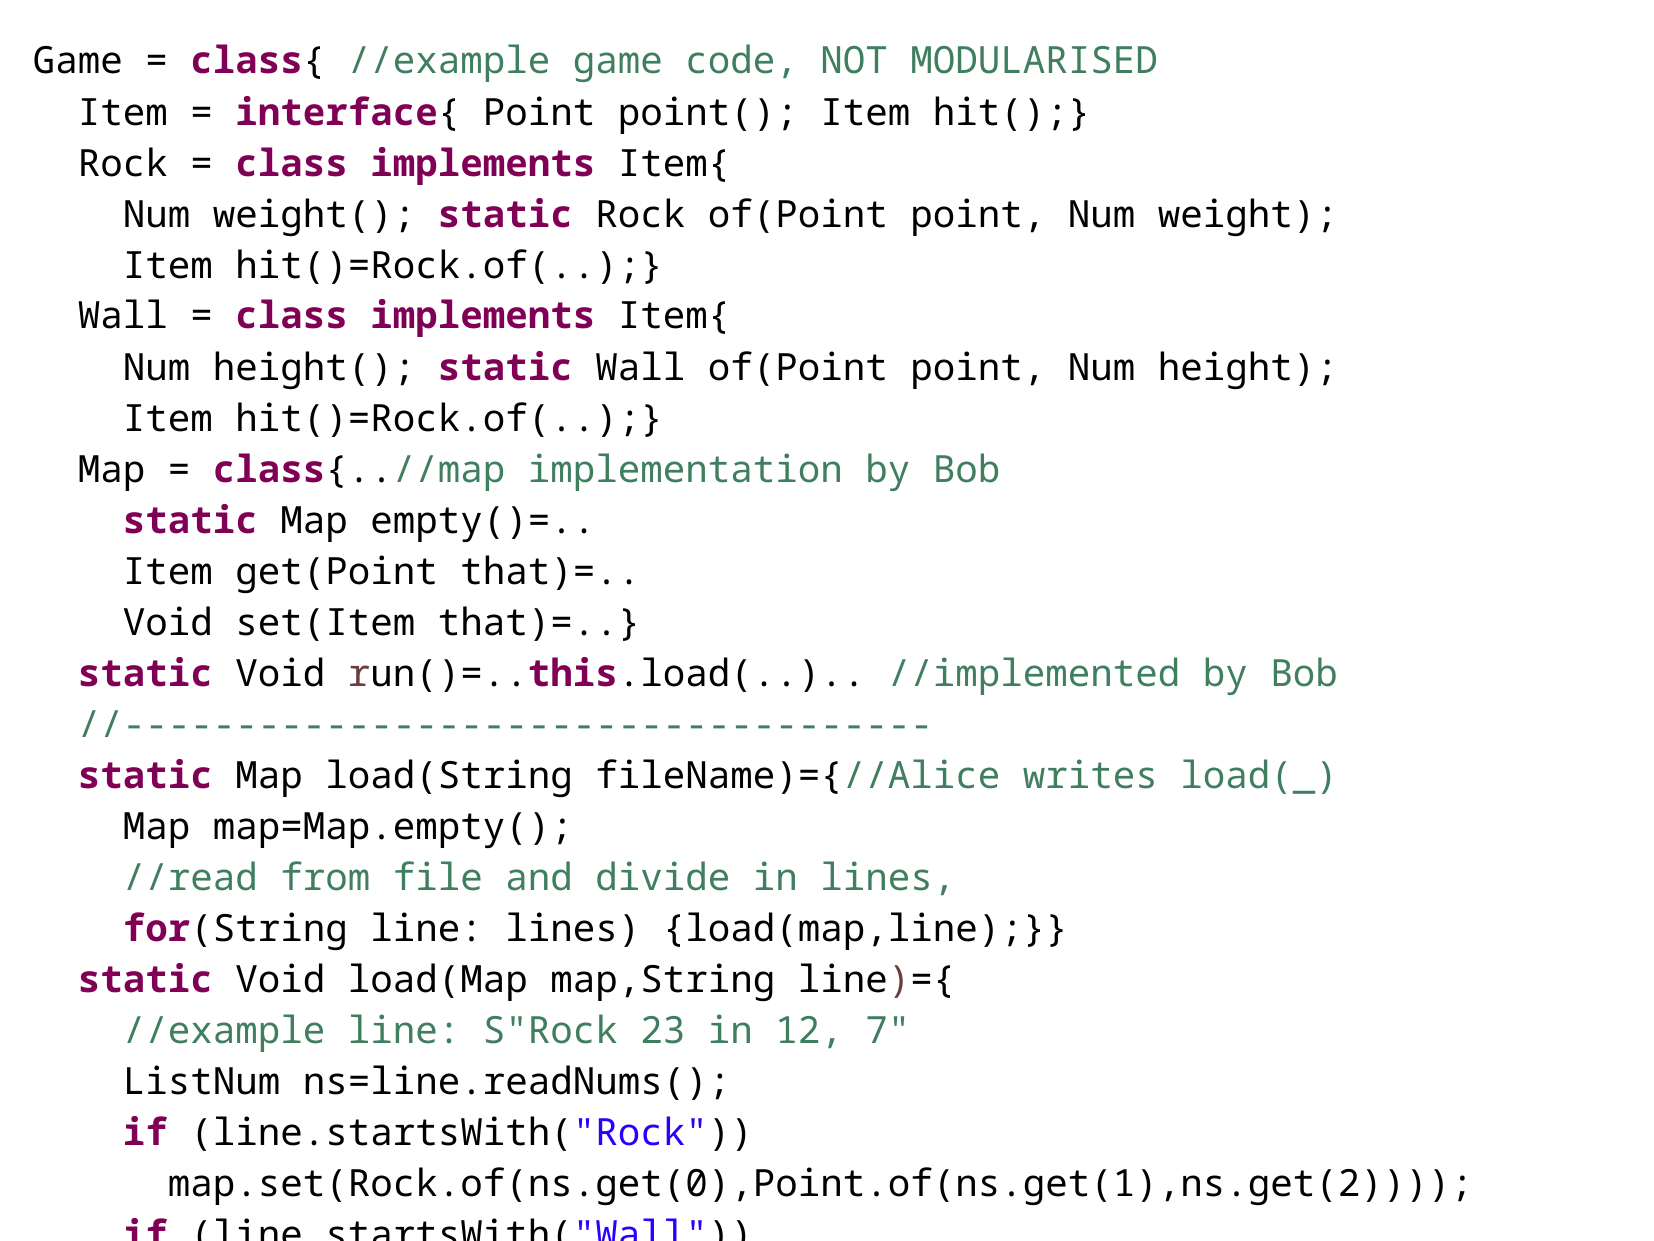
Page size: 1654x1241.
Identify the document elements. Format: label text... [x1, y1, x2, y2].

text_box Game = class{ //example game code, NOT MODULARISED Item = interface{ Point point(); Item hit();} Rock = class implements Item{ Num weight(); static Rock of(Point point, Num weight); Item hit()=Rock.of(..);} Wall = class implements Item{ Num height(); static Wall of(Point point, Num height); Item hit()=Rock.of(..);} Map = class{..//map implementation by Bob static Map empty()=.. Item get(Point that)=.. Void set(Item that)=..} static Void run()=..this.load(..).. //implemented by Bob //------------------------------------ static Map load(String fileName)={//Alice writes load(_) Map map=Map.empty(); //read from file and divide in lines, for(String line: lines) {load(map,line);}} static Void load(Map map,String line)={ //example line: S"Rock 23 in 12, 7" ListNum ns=line.readNums(); if (line.startsWith("Rock")) map.set(Rock.of(ns.get(0),Point.of(ns.get(1),ns.get(2)))); if (line.startsWith("Wall")) .. .. }} Main ={... Game.run()..} [18, 26, 1654, 1241]
